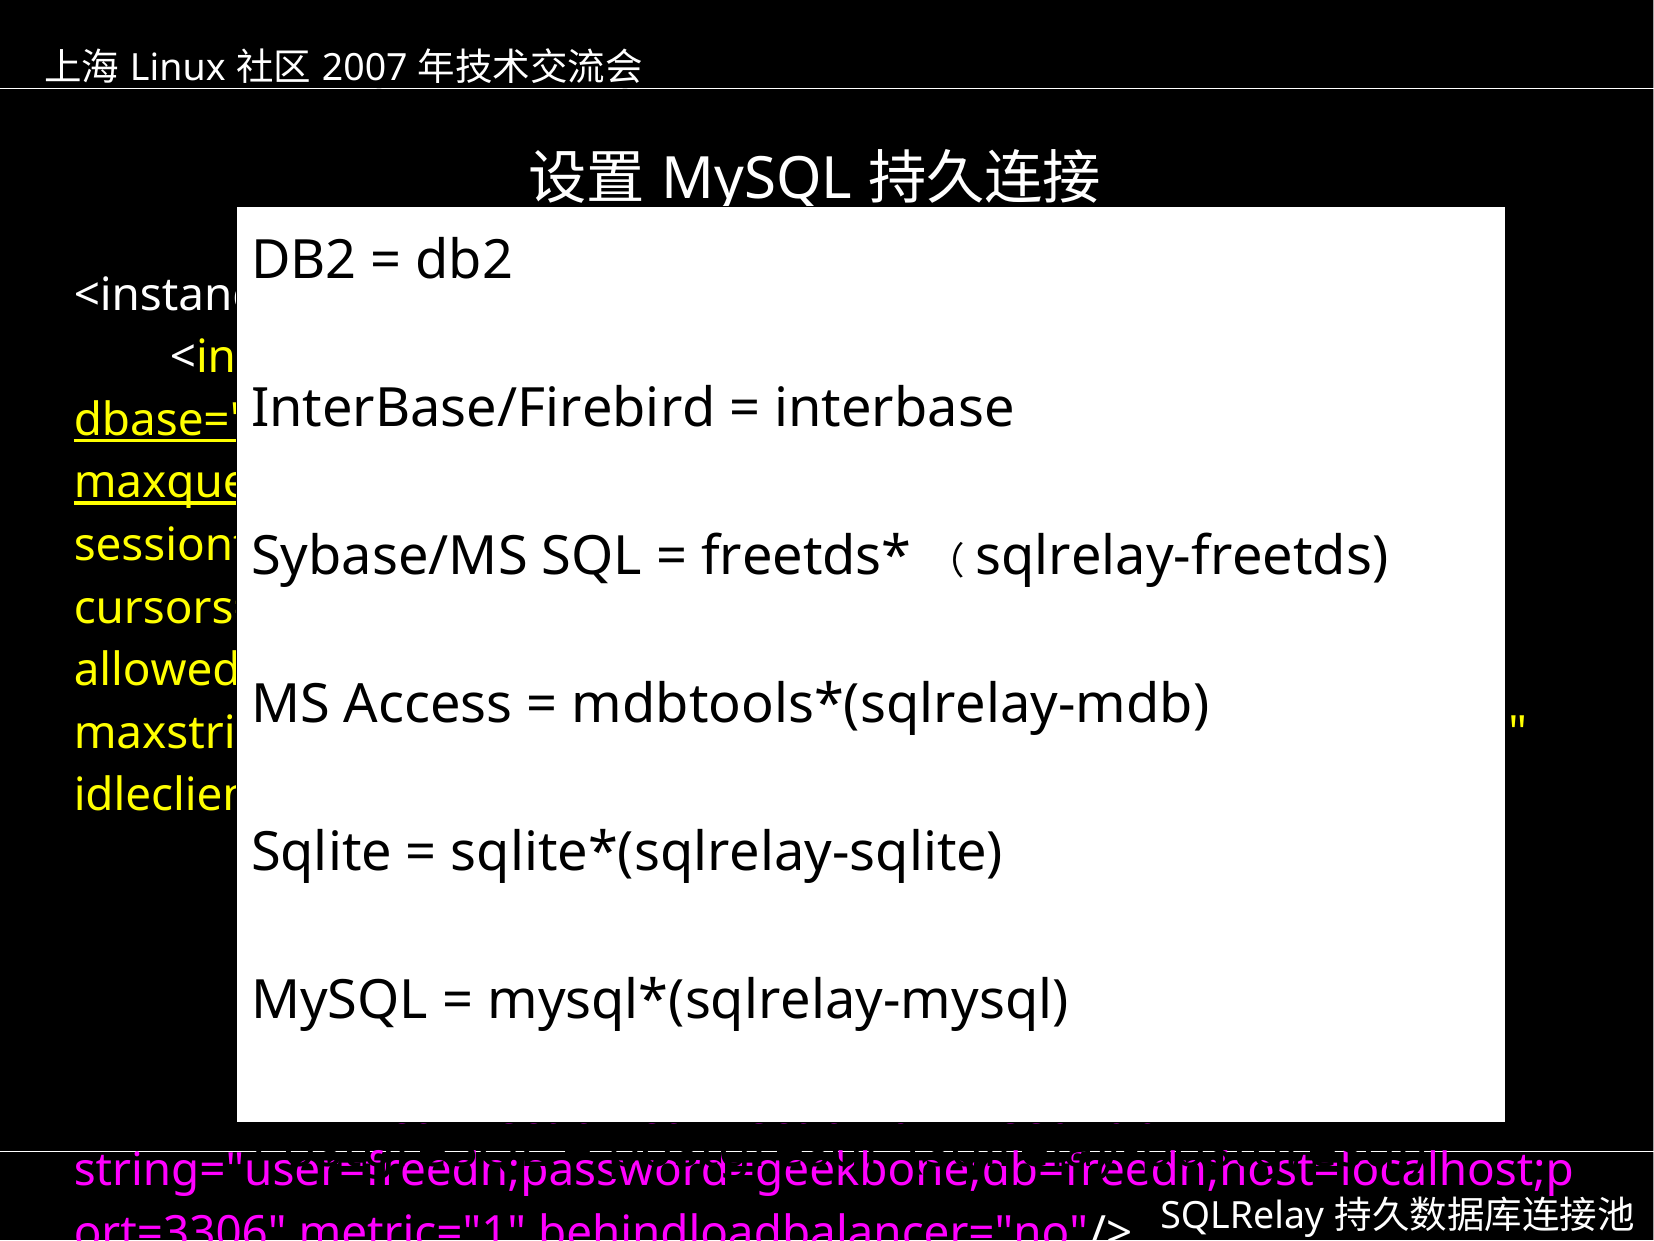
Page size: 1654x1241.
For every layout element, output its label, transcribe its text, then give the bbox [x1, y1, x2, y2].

text_box Oracle7 = oracle7 Oracle8 = oracle8 DB2 = db2 InterBase/Firebird = interbase Sybase/MS SQL = freetds*（sqlrelay-freetds) MS Access = mdbtools*(sqlrelay-mdb) Sqlite = sqlite*(sqlrelay-sqlite) MySQL = mysql*(sqlrelay-mysql) PostgreSQL = postgresql*(sqlrelay-postgresql) odbc* router* [236, 206, 1506, 1123]
text_box SQLRelay持久数据库连接池 [1145, 1177, 1633, 1231]
text_box 上海Linux社区2007年技术交流会 [29, 29, 633, 82]
text_box <instances> <instance id="mydb" port="5900" socket="/tmp/mydb.socket" dbase="mysql" connections="3" maxconnections="15" maxqueuelength="5" growby="1" ttl="60" endofsession="commit" sessiontimeout="600" runasuser="sqlrelay" runasgroup="sqlrelay" cursors="5" authtier="listener" handoff="pass" deniedips="" allowedips="" debug="none" maxquerysize="65536" maxstringbindvaluelength="4000" maxlobbindvaluelength="71680" idleclienttimeout="-1"> <users> <user user="mydbuser" password="userpwd"/> </users> <connections> <connection connectionid="freedndb" string="user=freedn;password=geekbone;db=freedn;host=localhost;port=3306" metric="1" behindloadbalancer="no"/> </connections> </instance> </instances> [59, 253, 1595, 1139]
text_box 设置MySQL持久连接池 [513, 124, 1158, 198]
